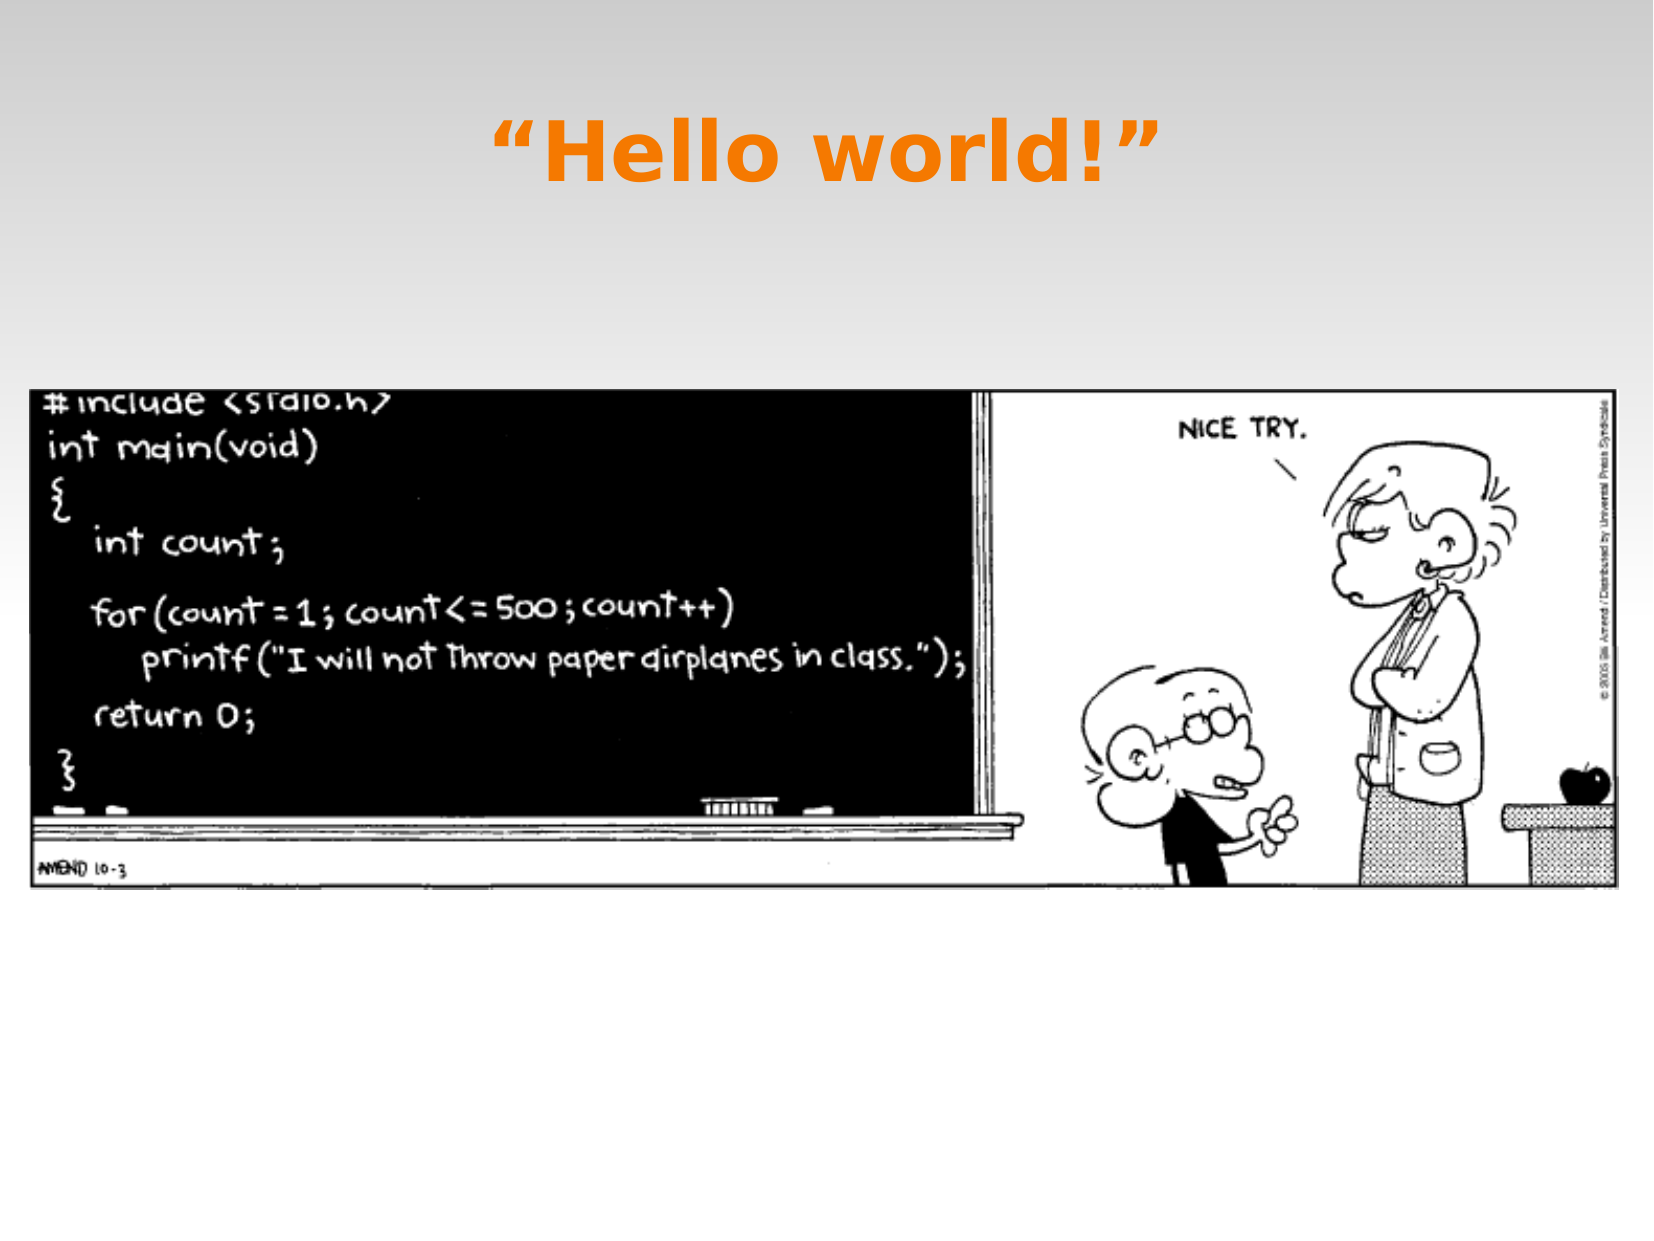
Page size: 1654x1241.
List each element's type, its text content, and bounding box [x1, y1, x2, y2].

title “Hello world!” [82, 49, 1571, 257]
picture [29, 389, 1619, 890]
